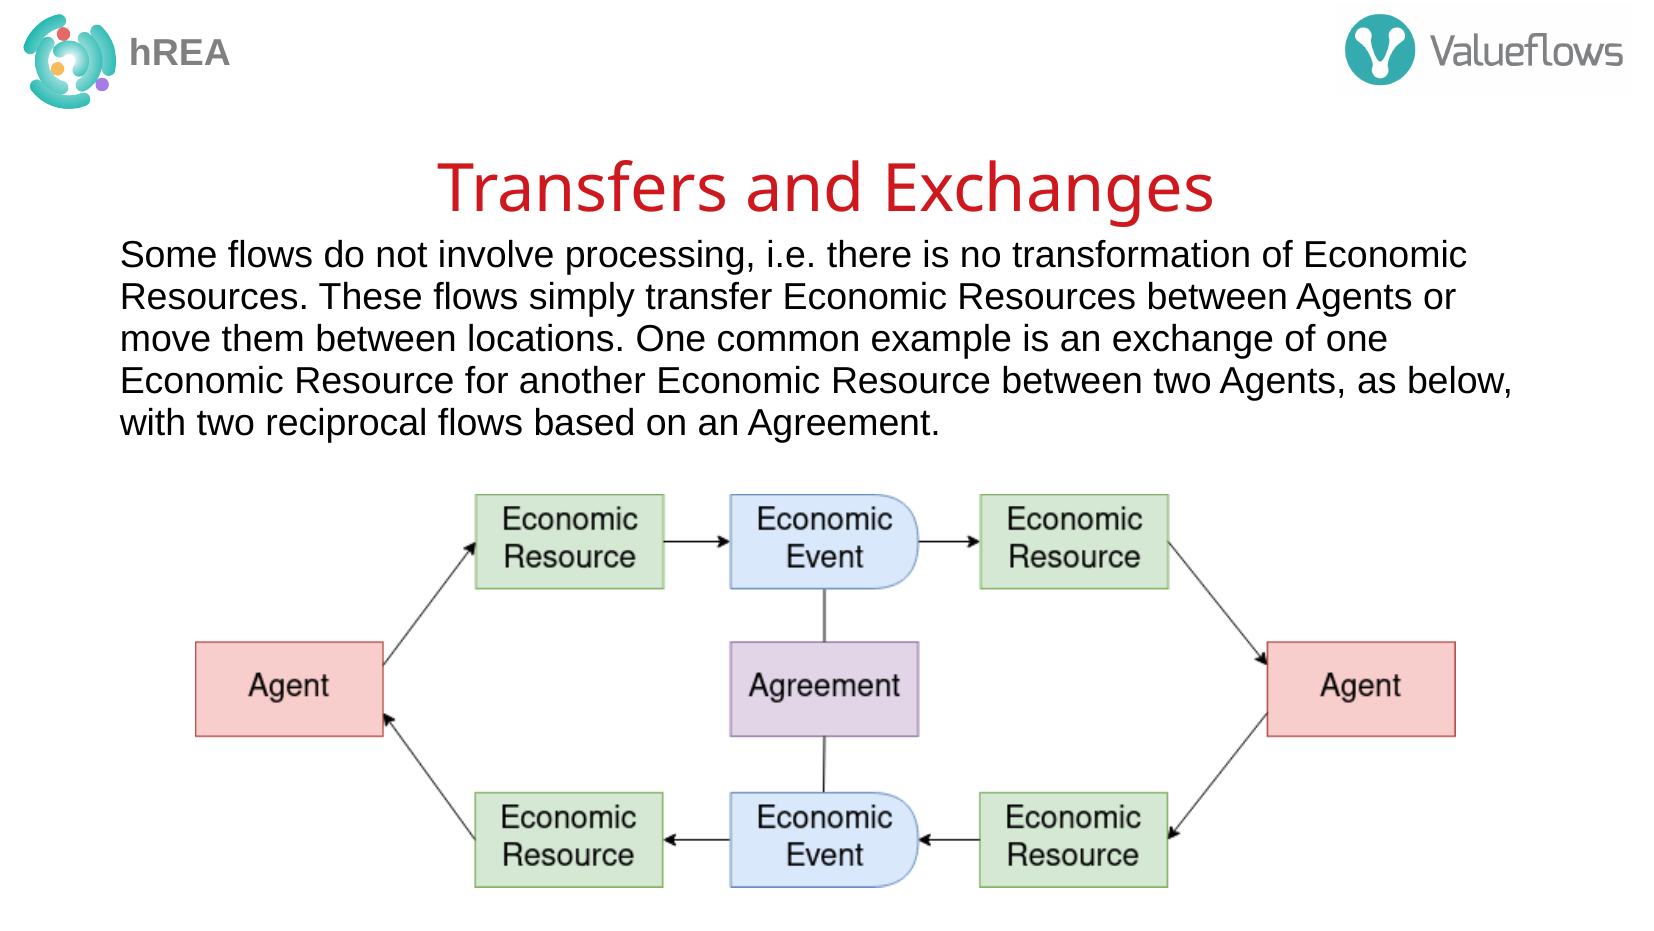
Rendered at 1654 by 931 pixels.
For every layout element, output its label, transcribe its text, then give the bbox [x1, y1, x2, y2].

picture [1335, 3, 1633, 94]
picture [195, 494, 1456, 888]
picture [21, 13, 116, 109]
text_box hREA [114, 24, 250, 81]
text_box Transfers and Exchanges [144, 132, 1509, 223]
text_box Some flows do not involve processing, i.e. there is no transformation of Economic Resources. These flows simply transfer Economic Resources between Agents or move them between locations. One common example is an exchange of one Economic Resource for another Economic Resource between two Agents, as below, with two reciprocal flows based on an Agreement. [105, 225, 1531, 451]
